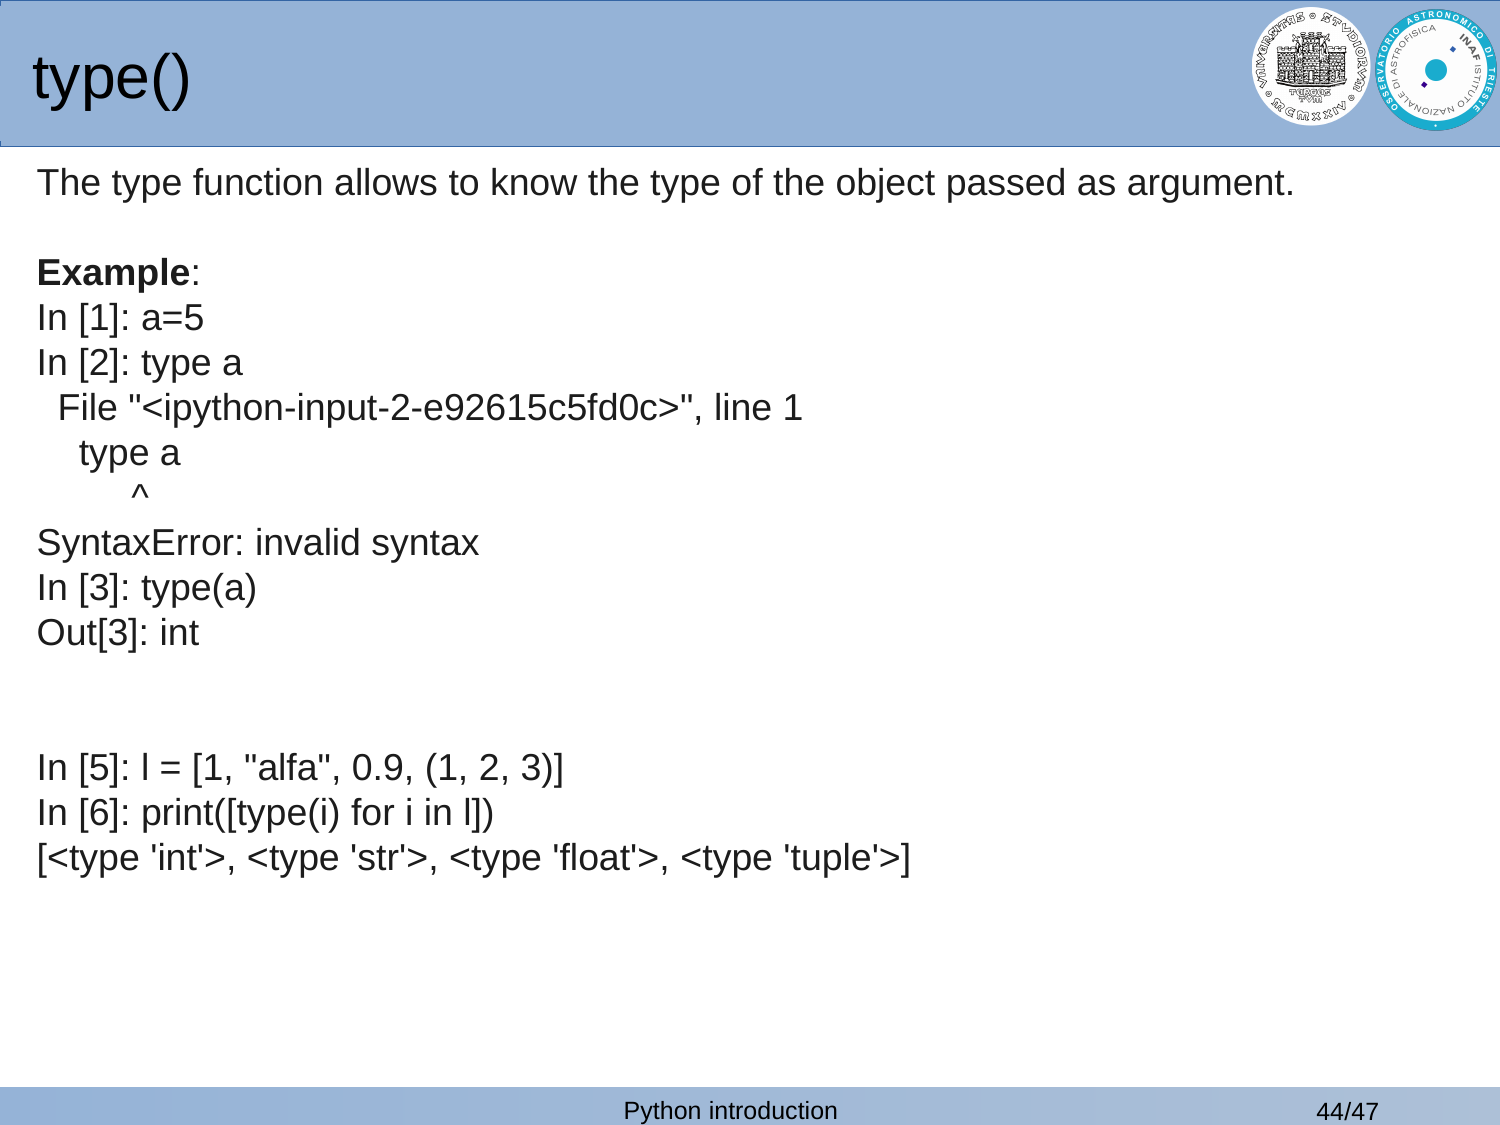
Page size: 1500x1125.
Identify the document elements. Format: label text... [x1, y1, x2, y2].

text_box type() [0, 5, 1243, 141]
picture [1252, 0, 1500, 156]
list The type function allows to know the type of the object passed as argument. Example: In [1]: a=5 In [2]: type a File "<ipython-input-2-e92615c5fd0c>", line 1 type a ^ SyntaxError: invalid syntax In [3]: type(a) Out[3]: int In [5]: l = [1, "alfa", 0.9, (1, 2, 3)] In [6]: print([type(i) for i in l]) [<type 'int'>, <type 'str'>, <type 'float'>, <type 'tuple'>] [21, 150, 1455, 1087]
